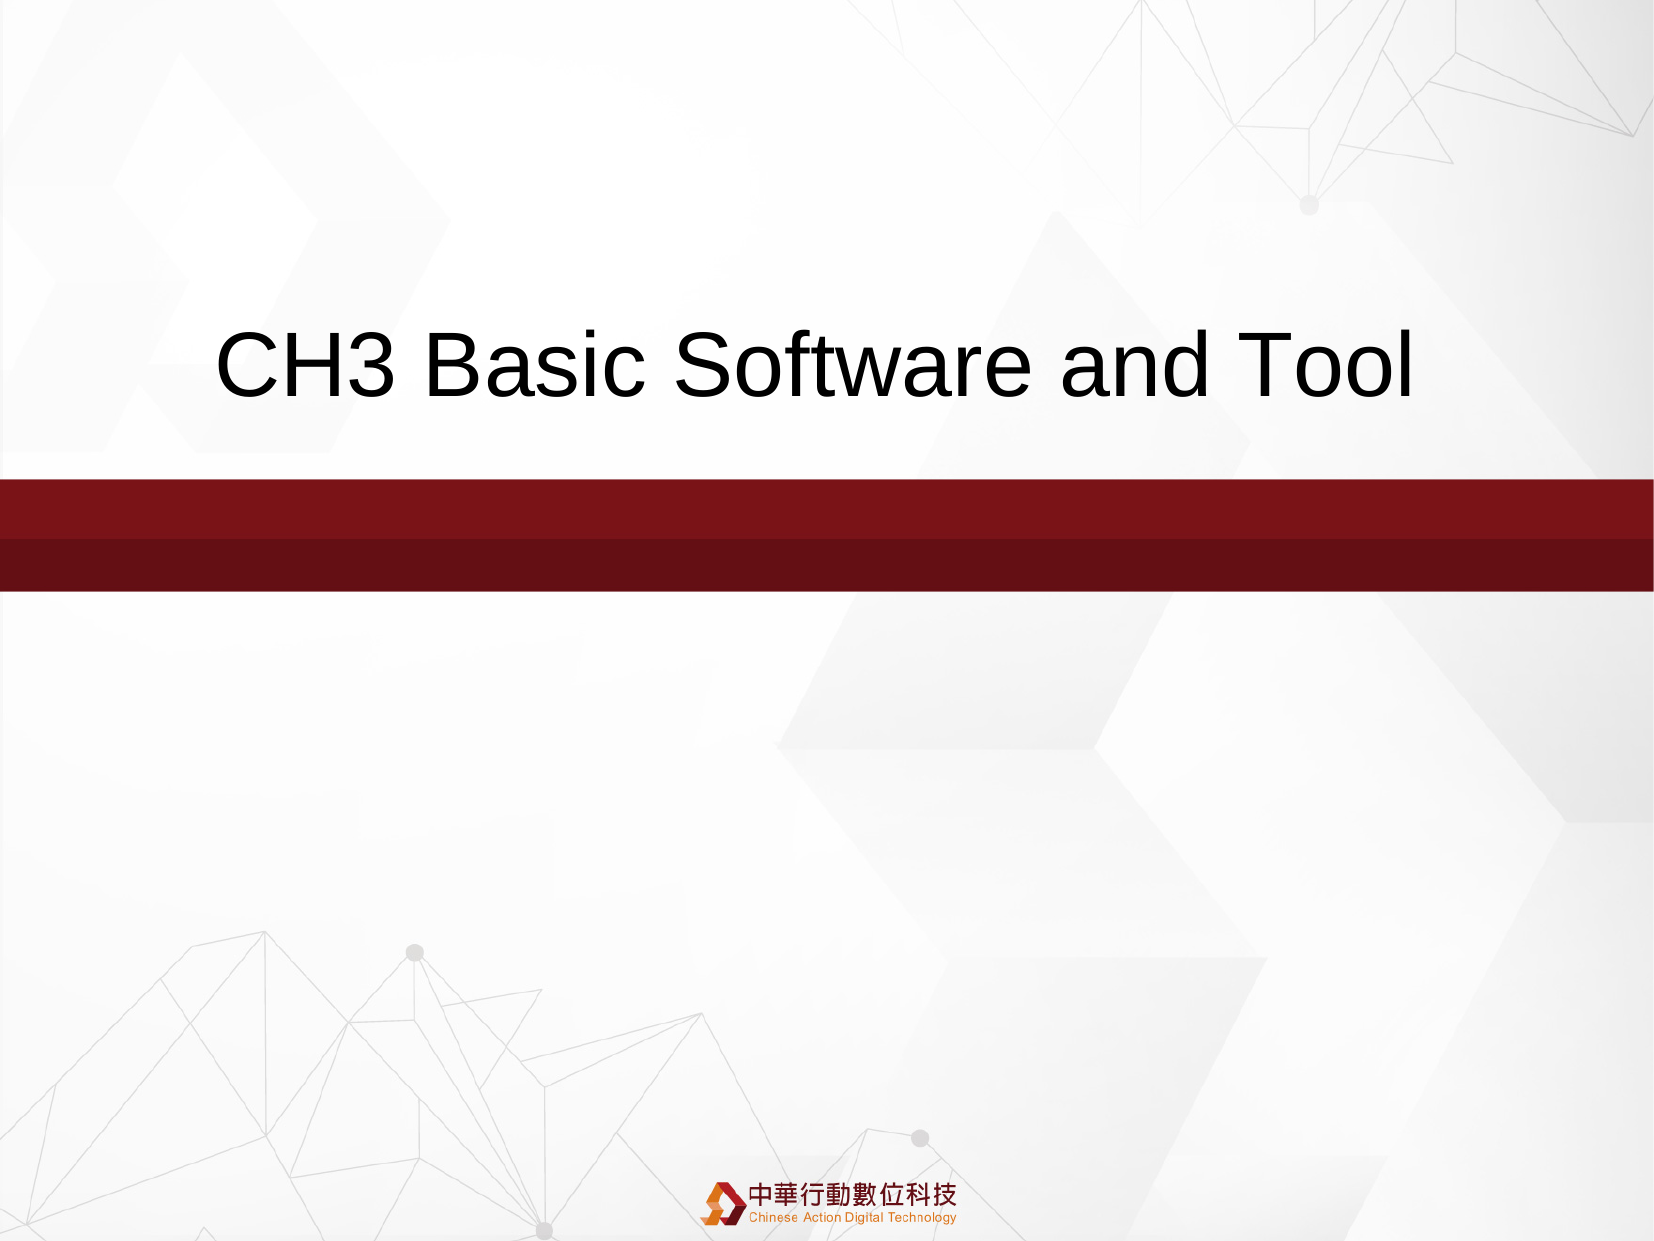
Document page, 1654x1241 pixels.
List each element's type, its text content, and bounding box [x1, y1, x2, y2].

title CH3 Basic Software and Tool [71, 261, 1561, 469]
picture [0, 0, 1654, 1241]
